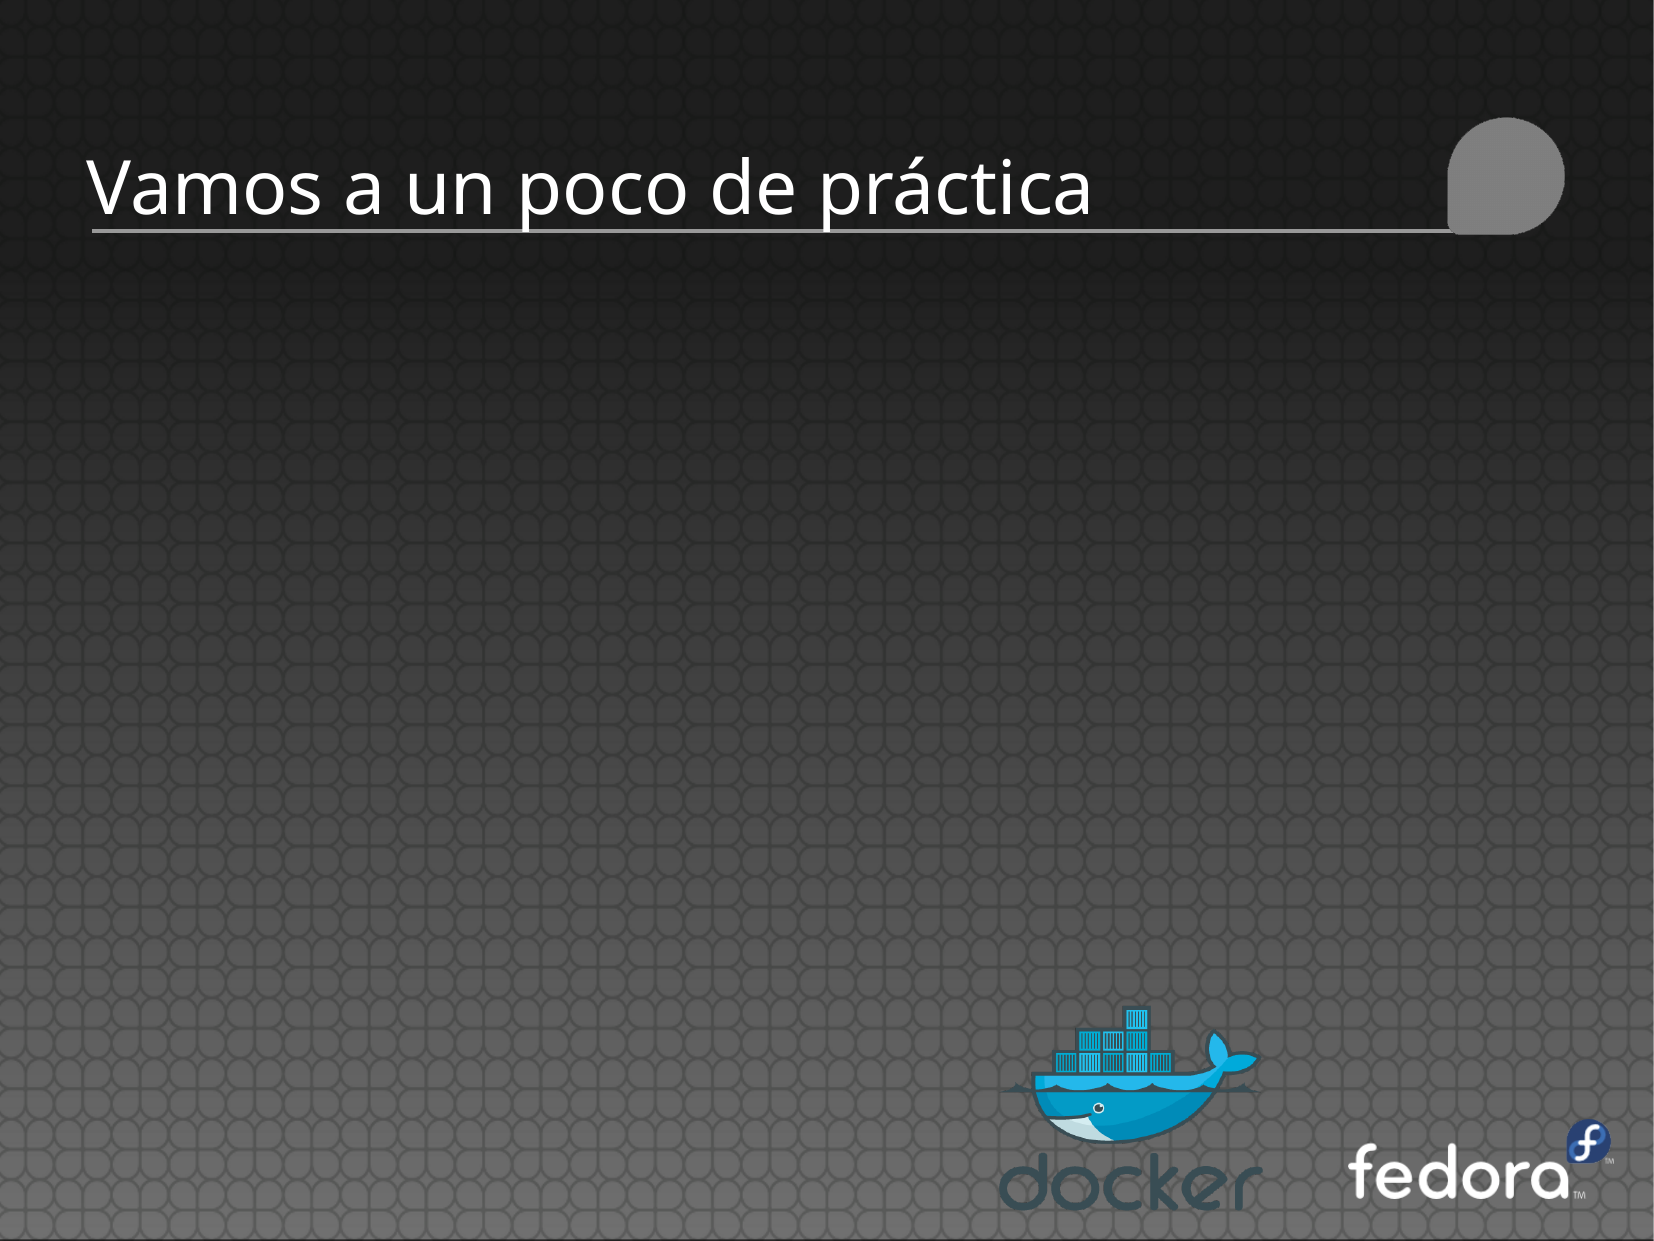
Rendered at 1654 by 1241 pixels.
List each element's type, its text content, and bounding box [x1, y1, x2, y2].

title Vamos a un poco de práctica [86, 117, 1576, 254]
picture [0, 0, 1654, 1241]
